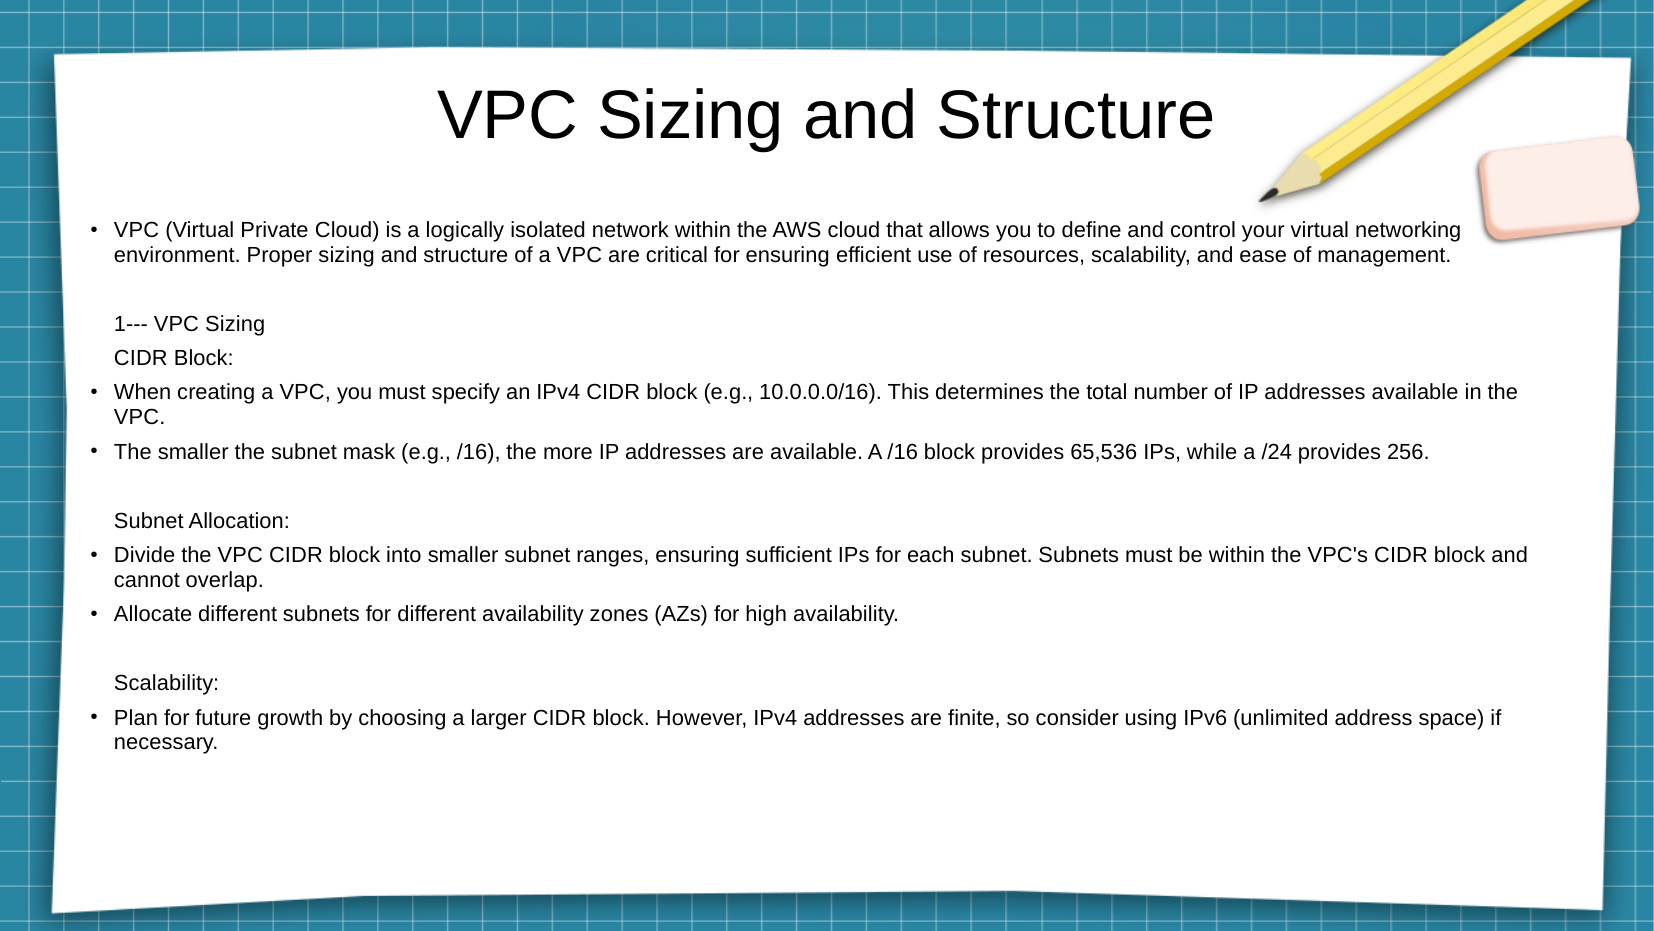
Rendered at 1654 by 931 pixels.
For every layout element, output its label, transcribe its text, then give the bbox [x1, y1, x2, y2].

picture [0, 0, 1654, 931]
list VPC (Virtual Private Cloud) is a logically isolated network within the AWS cloud that allows you to define and control your virtual networking environment. Proper sizing and structure of a VPC are critical for ensuring efficient use of resources, scalability, and ease of management. 1--- VPC Sizing CIDR Block: When creating a VPC, you must specify an IPv4 CIDR block (e.g., 10.0.0.0/16). This determines the total number of IP addresses available in the VPC. The smaller the subnet mask (e.g., /16), the more IP addresses are available. A /16 block provides 65,536 IPs, while a /24 provides 256. Subnet Allocation: Divide the VPC CIDR block into smaller subnet ranges, ensuring sufficient IPs for each subnet. Subnets must be within the VPC's CIDR block and cannot overlap. Allocate different subnets for different availability zones (AZs) for high availability. Scalability: Plan for future growth by choosing a larger CIDR block. However, IPv4 addresses are finite, so consider using IPv6 (unlimited address space) if necessary. [82, 217, 1571, 758]
title VPC Sizing and Structure [82, 37, 1571, 193]
